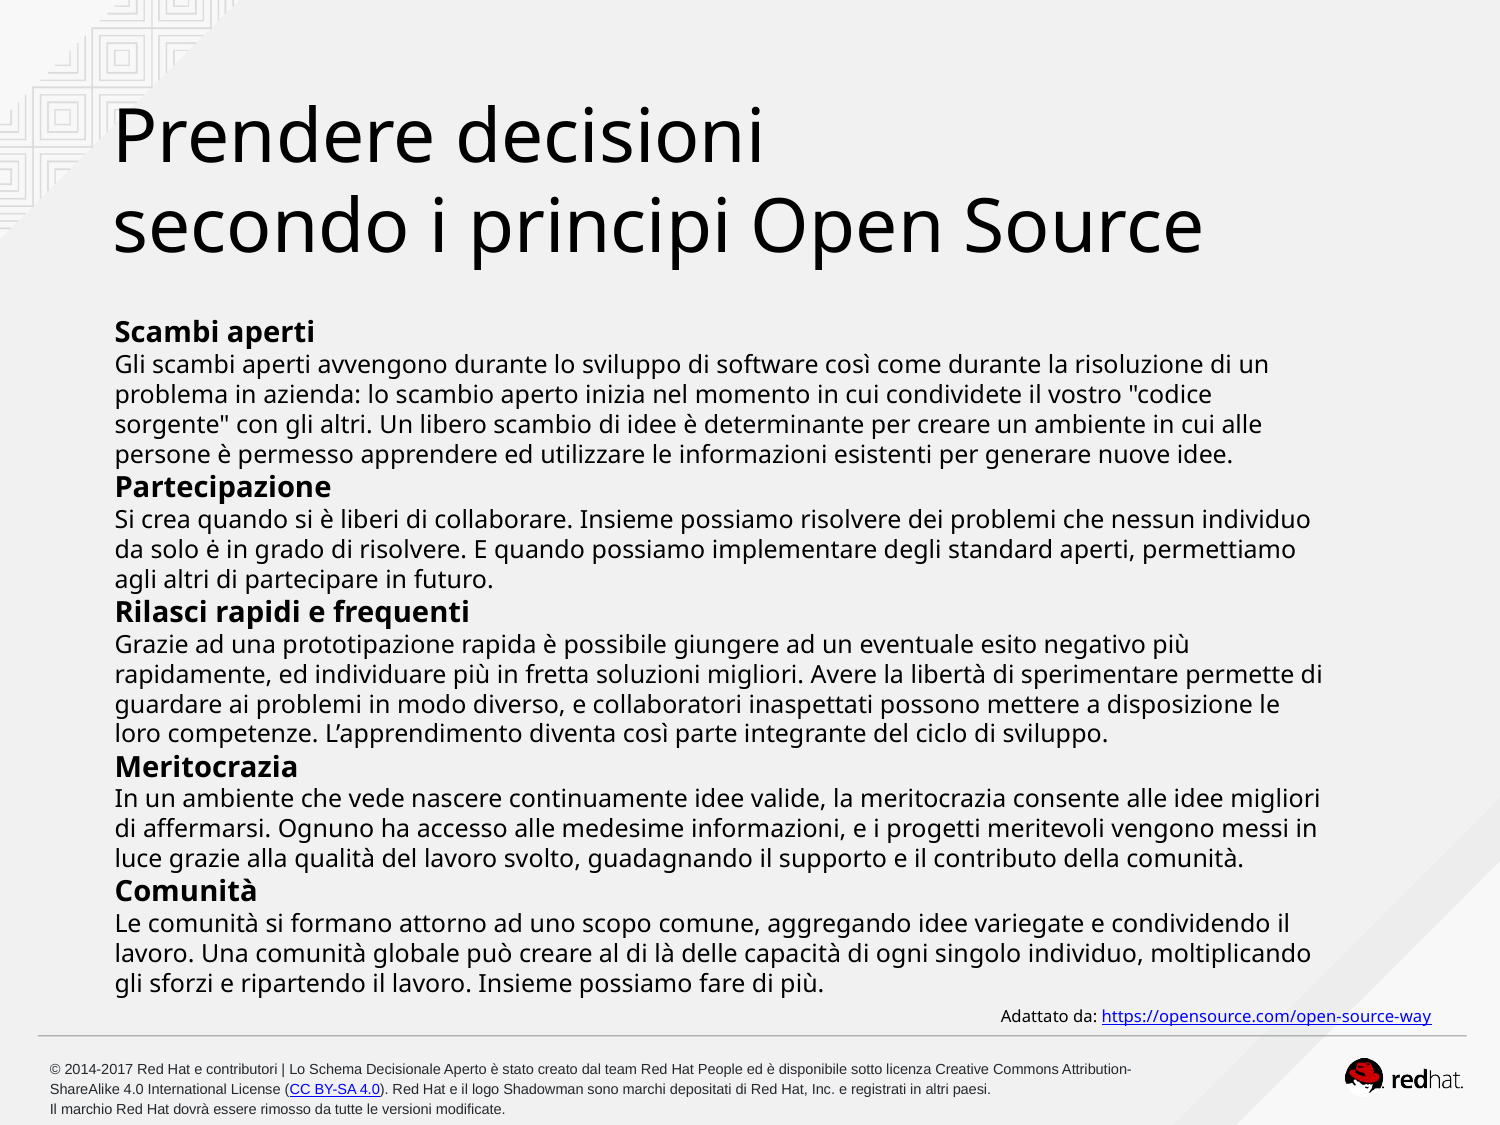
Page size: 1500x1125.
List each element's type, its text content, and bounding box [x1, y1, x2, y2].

text_box Adattato da: https://opensource.com/open-source-way [719, 998, 1455, 1035]
text_box Prendere decisioni secondo i principi Open Source [112, 35, 1388, 268]
picture [0, 0, 1500, 1125]
text_box Scambi aperti Gli scambi aperti avvengono durante lo sviluppo di software così come durante la risoluzione di un problema in azienda: lo scambio aperto inizia nel momento in cui condividete il vostro "codice sorgente" con gli altri. Un libero scambio di idee è determinante per creare un ambiente in cui alle persone è permesso apprendere ed utilizzare le informazioni esistenti per generare nuove idee. Partecipazione Si crea quando si è liberi di collaborare. Insieme possiamo risolvere dei problemi che nessun individuo da solo ė in grado di risolvere. E quando possiamo implementare degli standard aperti, permettiamo agli altri di partecipare in futuro. Rilasci rapidi e frequenti Grazie ad una prototipazione rapida è possibile giungere ad un eventuale esito negativo più rapidamente, ed individuare più in fretta soluzioni migliori. Avere la libertà di sperimentare permette di guardare ai problemi in modo diverso, e collaboratori inaspettati possono mettere a disposizione le loro competenze. L’apprendimento diventa così parte integrante del ciclo di sviluppo. Meritocrazia In un ambiente che vede nascere continuamente idee valide, la meritocrazia consente alle idee migliori di affermarsi. Ognuno ha accesso alle medesime informazioni, e i progetti meritevoli vengono messi in luce grazie alla qualità del lavoro svolto, guadagnando il supporto e il contributo della comunità. Comunità Le comunità si formano attorno ad uno scopo comune, aggregando idee variegate e condividendo il lavoro. Una comunità globale può creare al di là delle capacità di ogni singolo individuo, moltiplicando gli sforzi e ripartendo il lavoro. Insieme possiamo fare di più. [114, 313, 1336, 1035]
